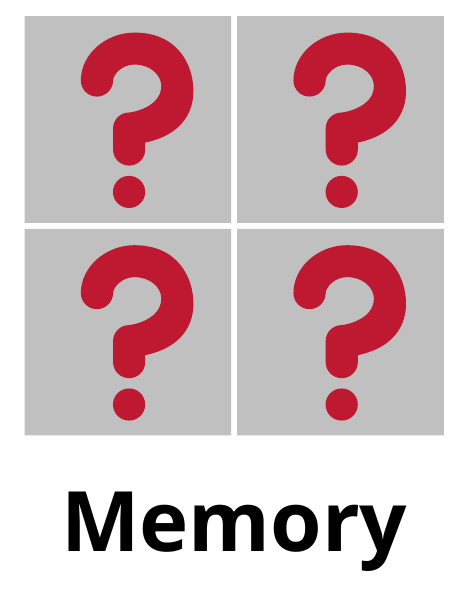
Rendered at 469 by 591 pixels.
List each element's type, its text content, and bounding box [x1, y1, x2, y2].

text_box [24, 228, 232, 436]
text_box Memory [0, 454, 469, 591]
text_box [237, 16, 444, 223]
text_box [24, 16, 232, 223]
text_box [237, 228, 444, 436]
